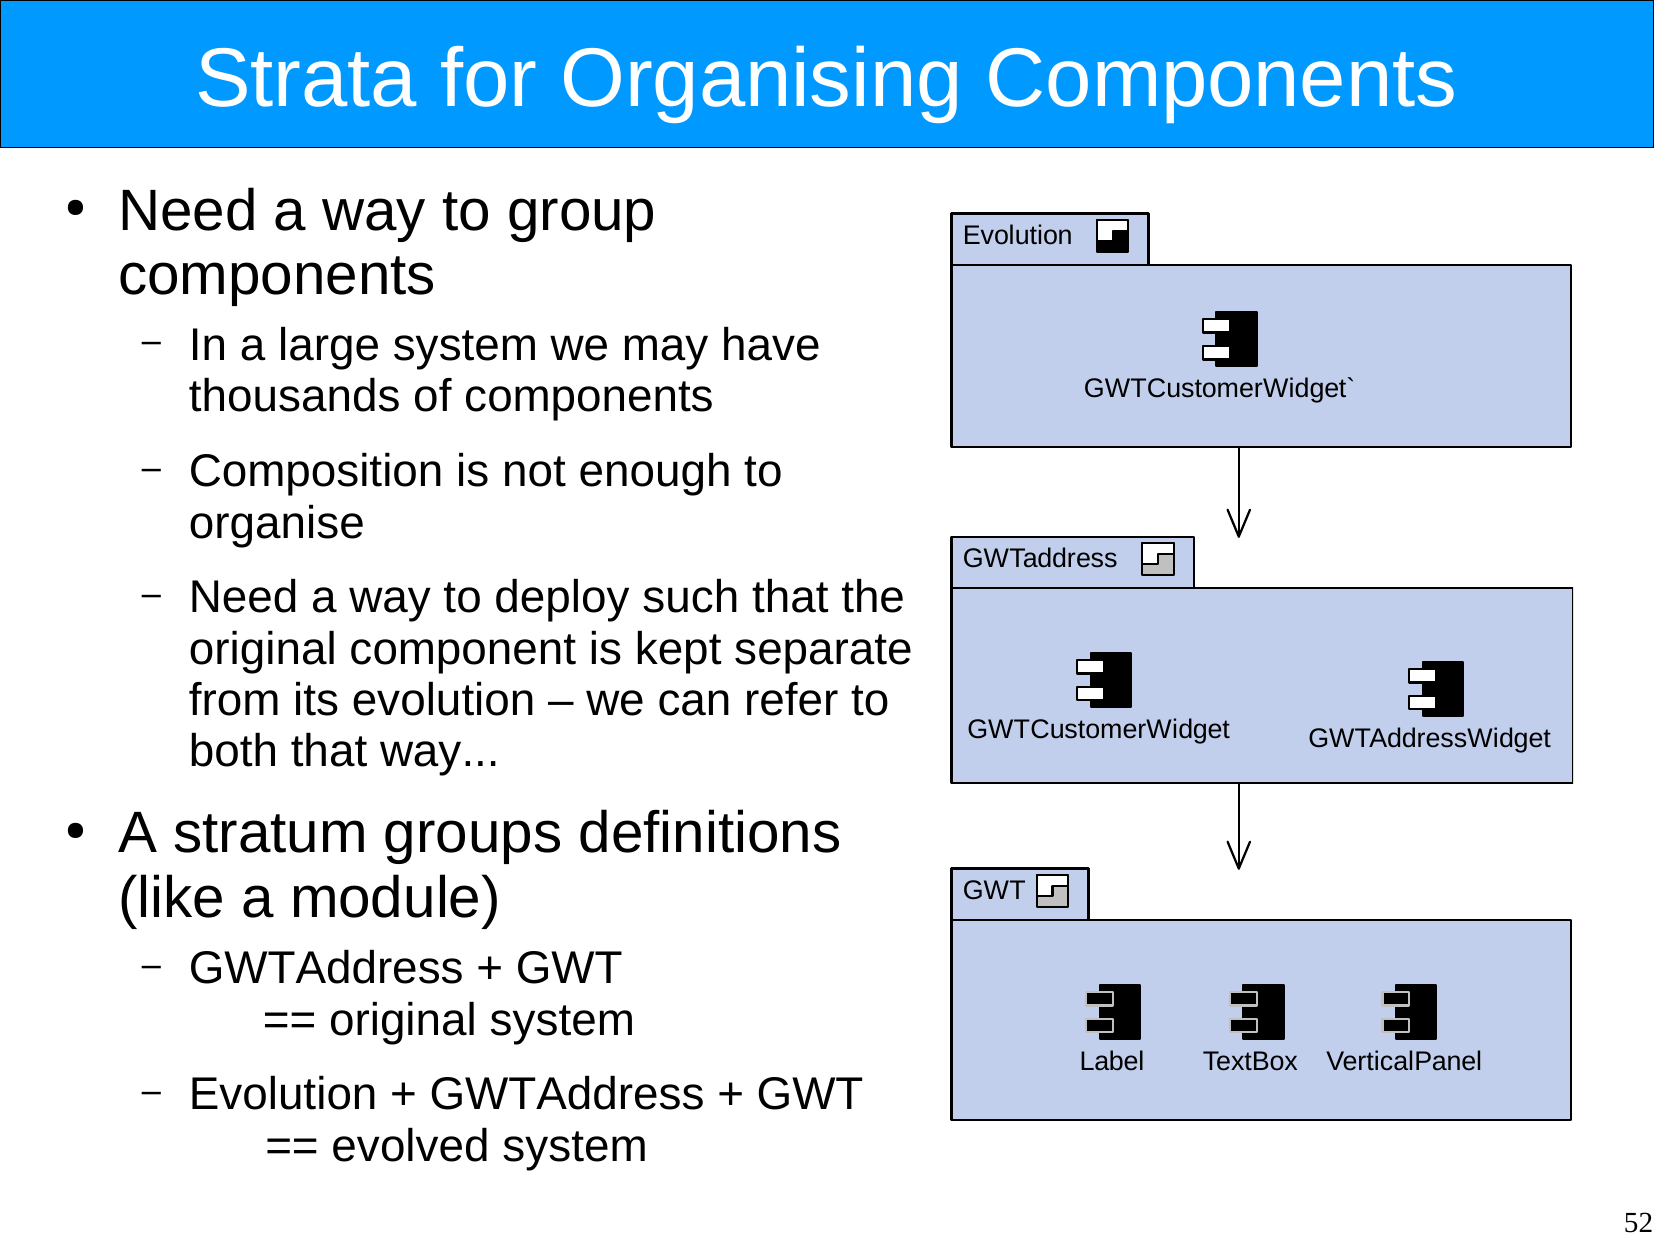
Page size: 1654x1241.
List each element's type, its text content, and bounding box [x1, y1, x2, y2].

title Strata for Organising Components [82, 21, 1571, 135]
picture [944, 211, 1574, 1123]
list Need a way to group components In a large system we may have thousands of components Composition is not enough to organise Need a way to deploy such that the original component is kept separate from its evolution – we can refer to both that way... A stratum groups definitions (like a module) GWTAddress + GWT == original system Evolution + GWTAddress + GWT == evolved system [47, 177, 916, 1196]
